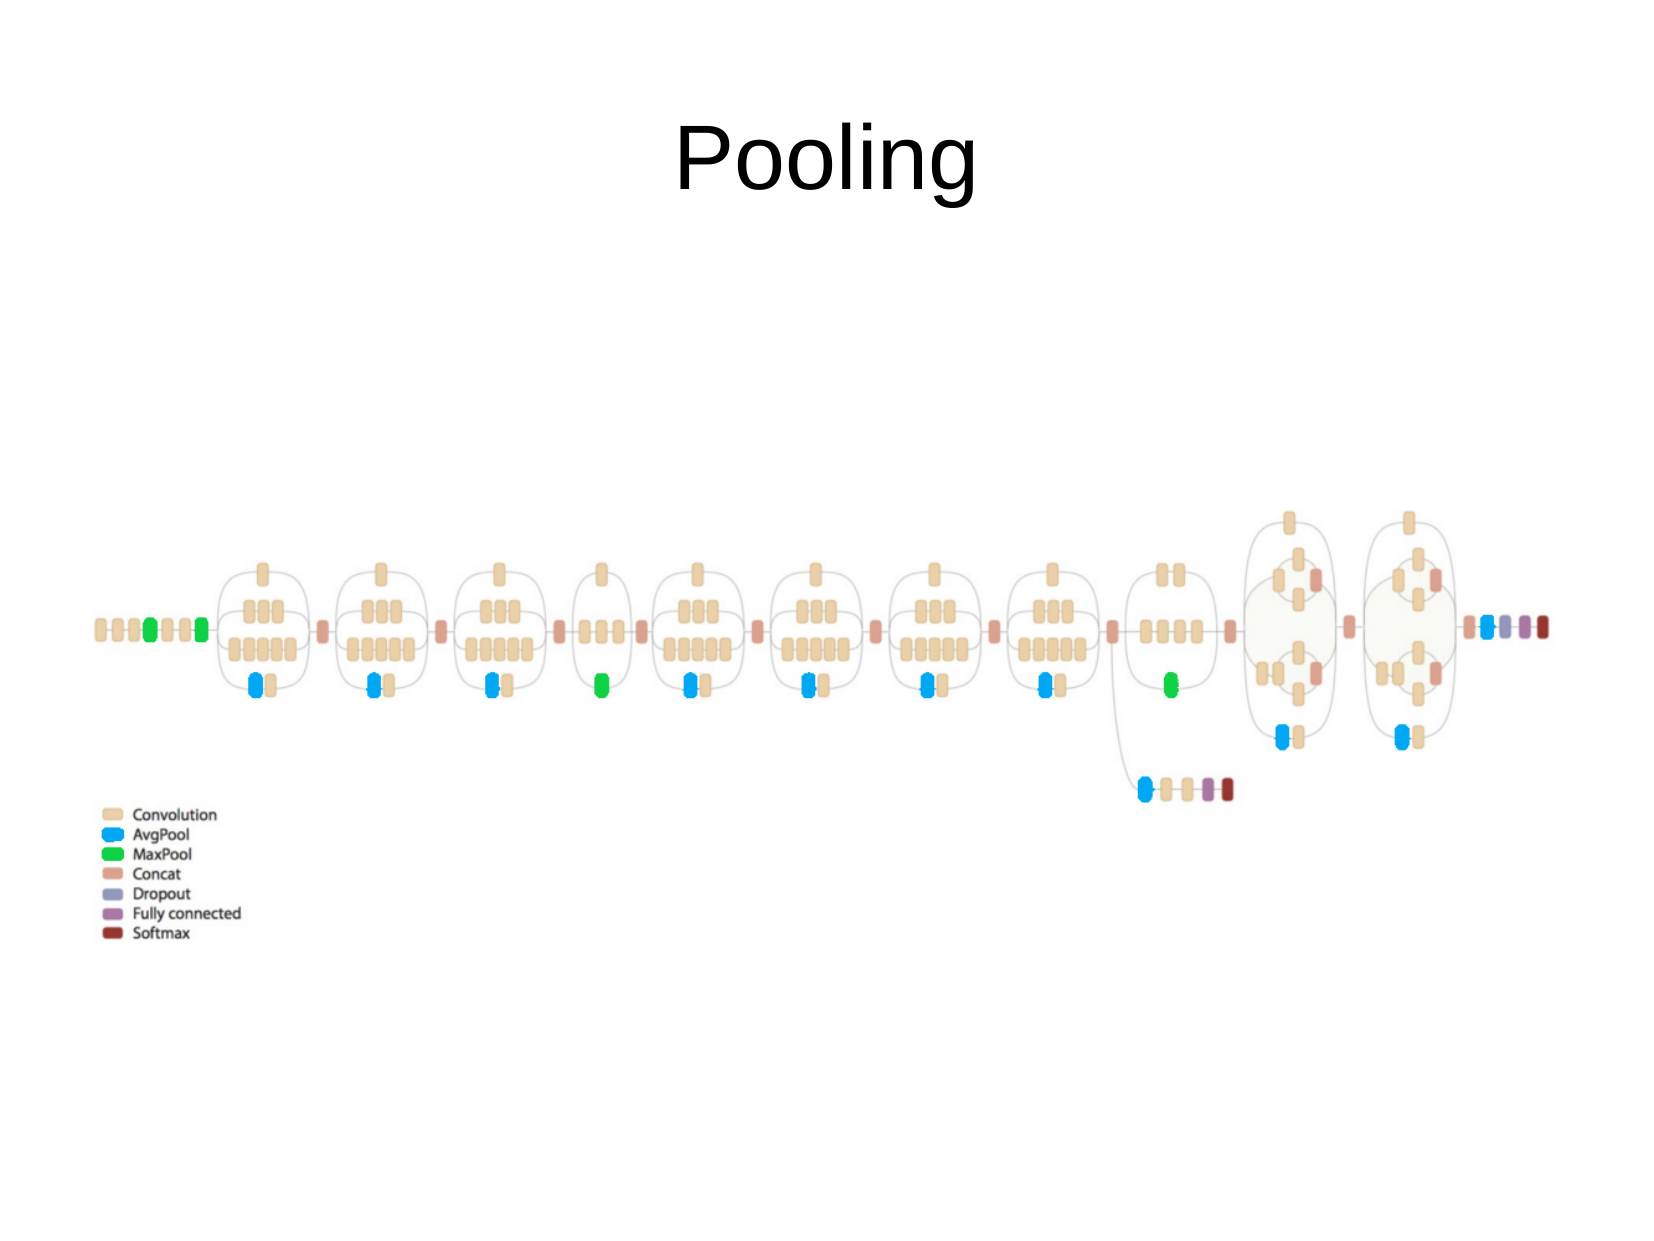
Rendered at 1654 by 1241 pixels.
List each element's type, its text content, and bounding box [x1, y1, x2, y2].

title Pooling [82, 49, 1571, 257]
picture [82, 349, 1571, 1050]
